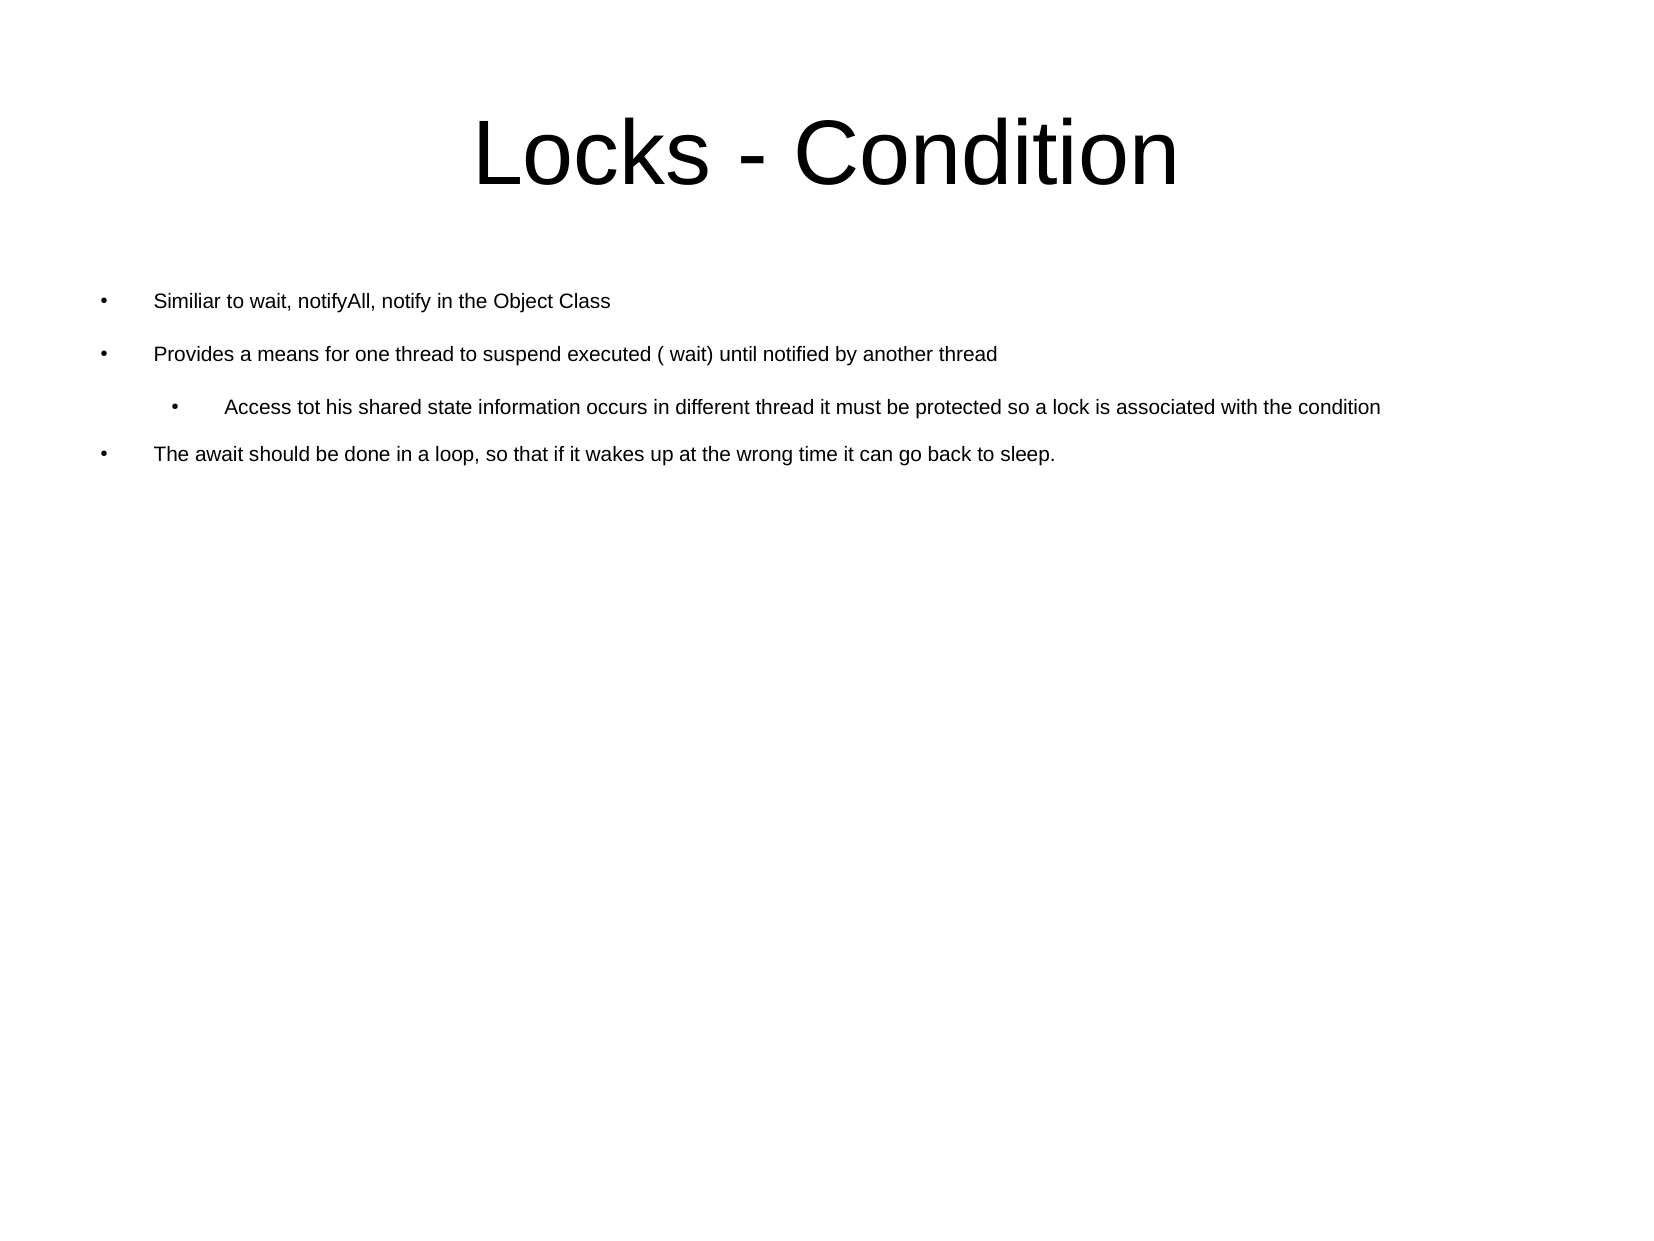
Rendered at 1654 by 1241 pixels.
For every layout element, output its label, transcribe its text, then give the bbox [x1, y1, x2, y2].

title Locks - Condition [82, 49, 1571, 257]
list Similiar to wait, notifyAll, notify in the Object Class Provides a means for one thread to suspend executed ( wait) until notified by another thread Access tot his shared state information occurs in different thread it must be protected so a lock is associated with the condition The await should be done in a loop, so that if it wakes up at the wrong time it can go back to sleep. [82, 290, 1571, 1010]
